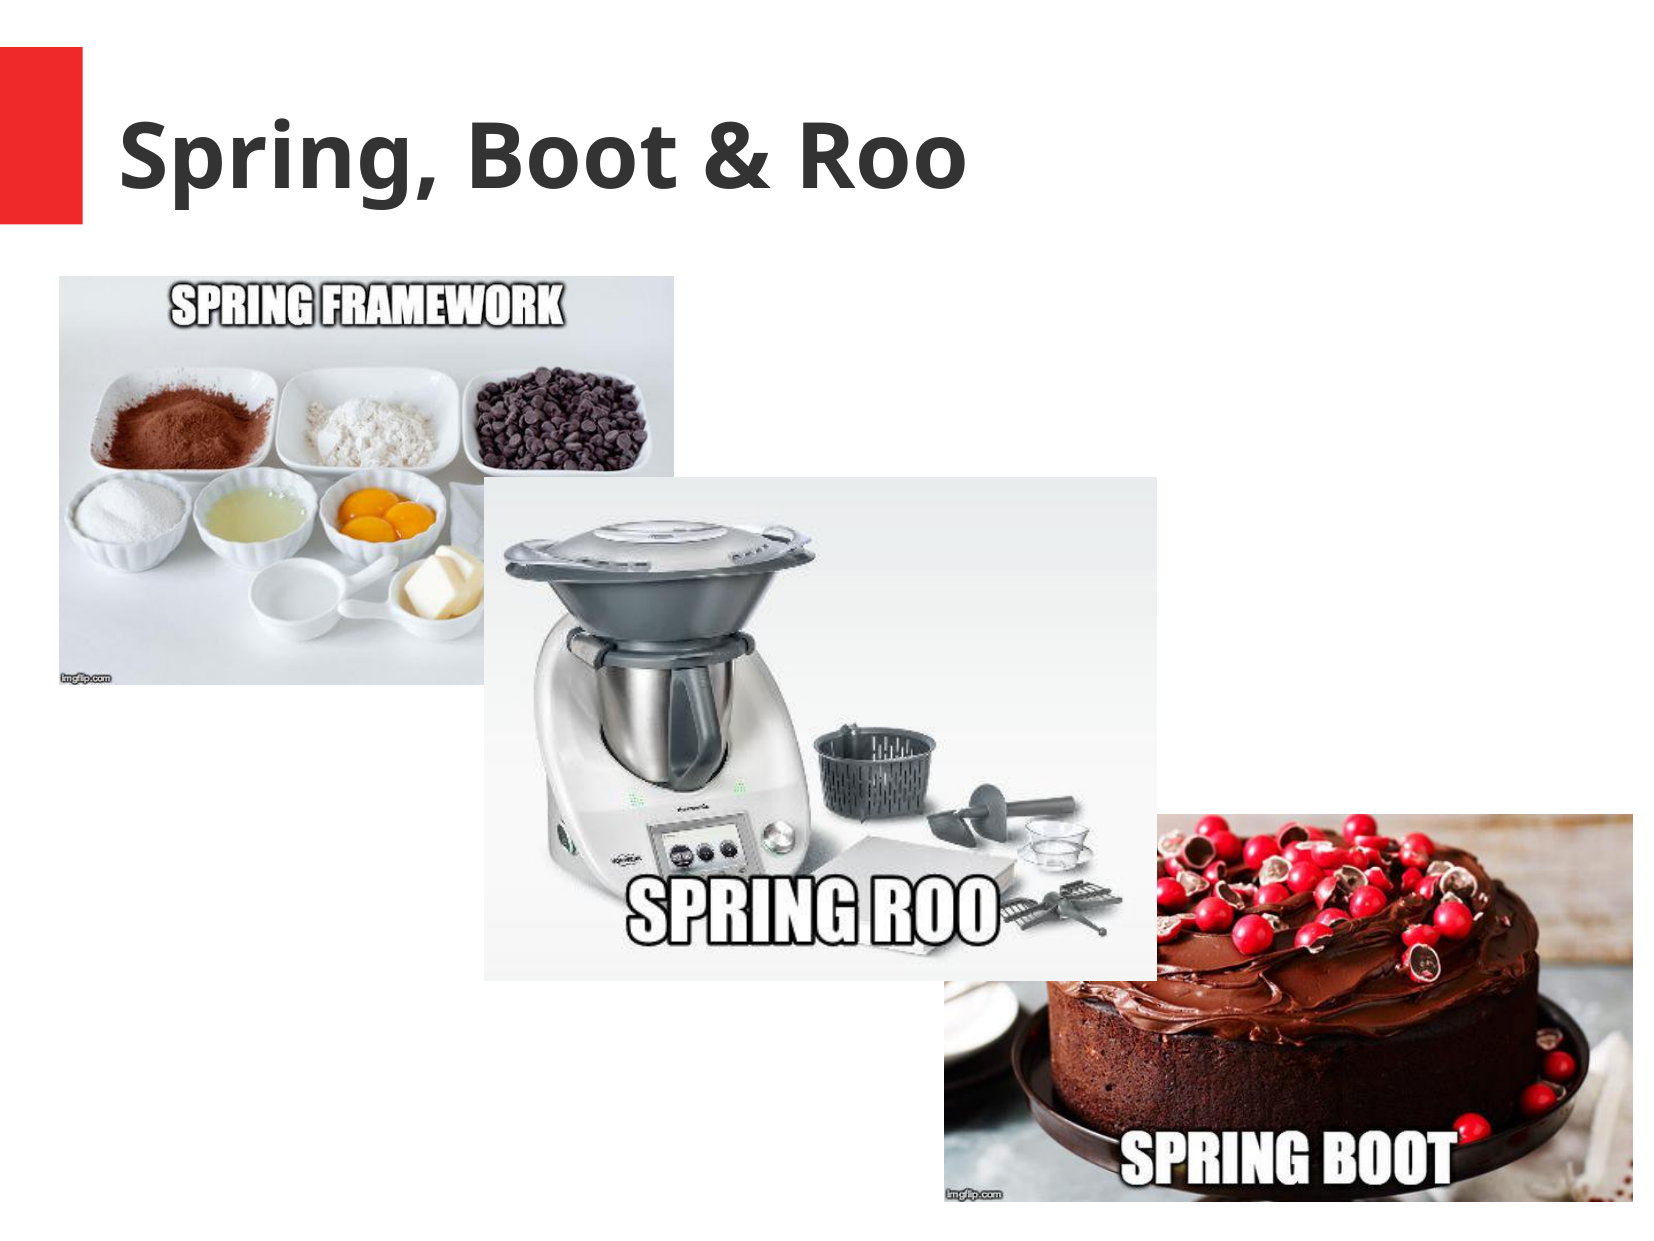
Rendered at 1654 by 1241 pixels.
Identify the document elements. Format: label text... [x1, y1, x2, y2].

title Spring, Boot & Roo [118, 49, 1571, 257]
picture [59, 276, 1633, 1202]
